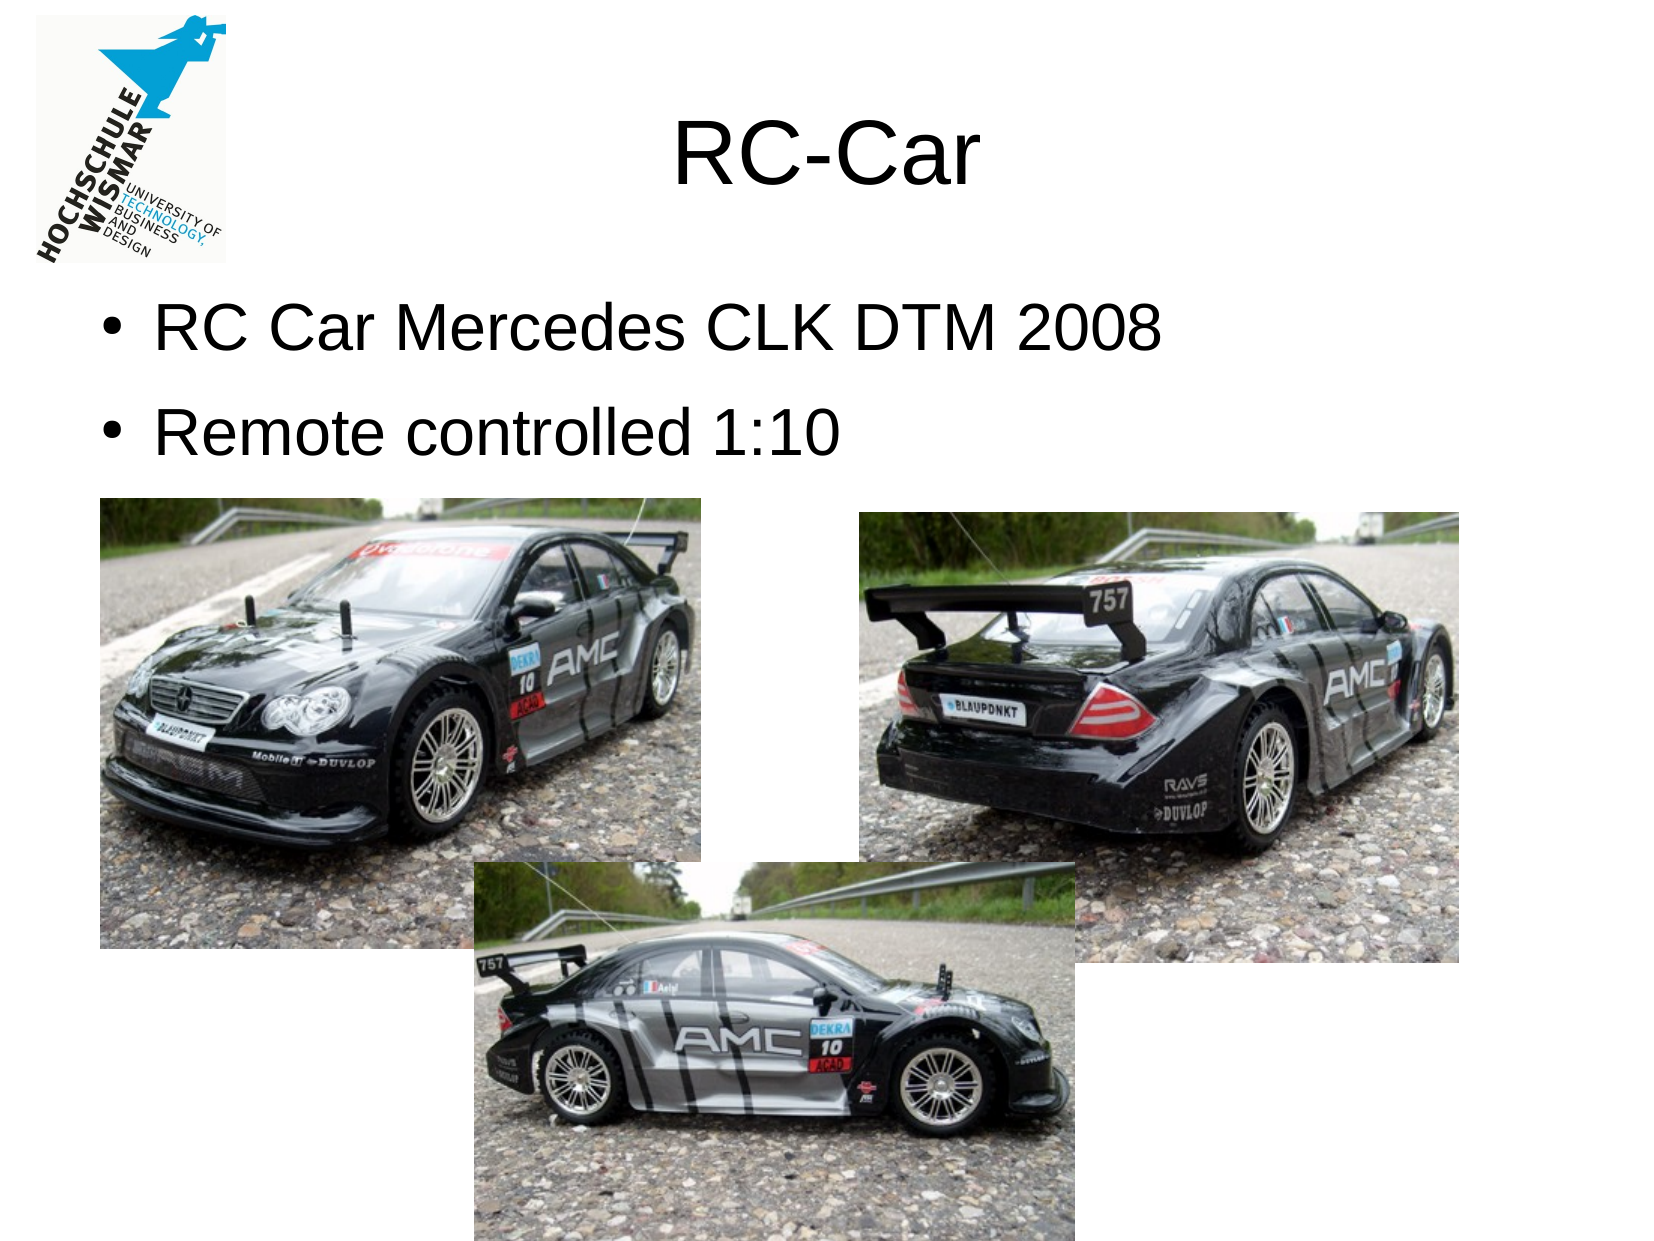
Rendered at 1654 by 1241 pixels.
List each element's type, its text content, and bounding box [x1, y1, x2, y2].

picture [36, 15, 226, 263]
picture [195, 33, 206, 44]
picture [197, 15, 226, 25]
title RC-Car [226, 56, 1571, 250]
picture [100, 498, 1459, 1241]
list RC Car Mercedes CLK DTM 2008 Remote controlled 1:10 [82, 290, 1571, 1109]
